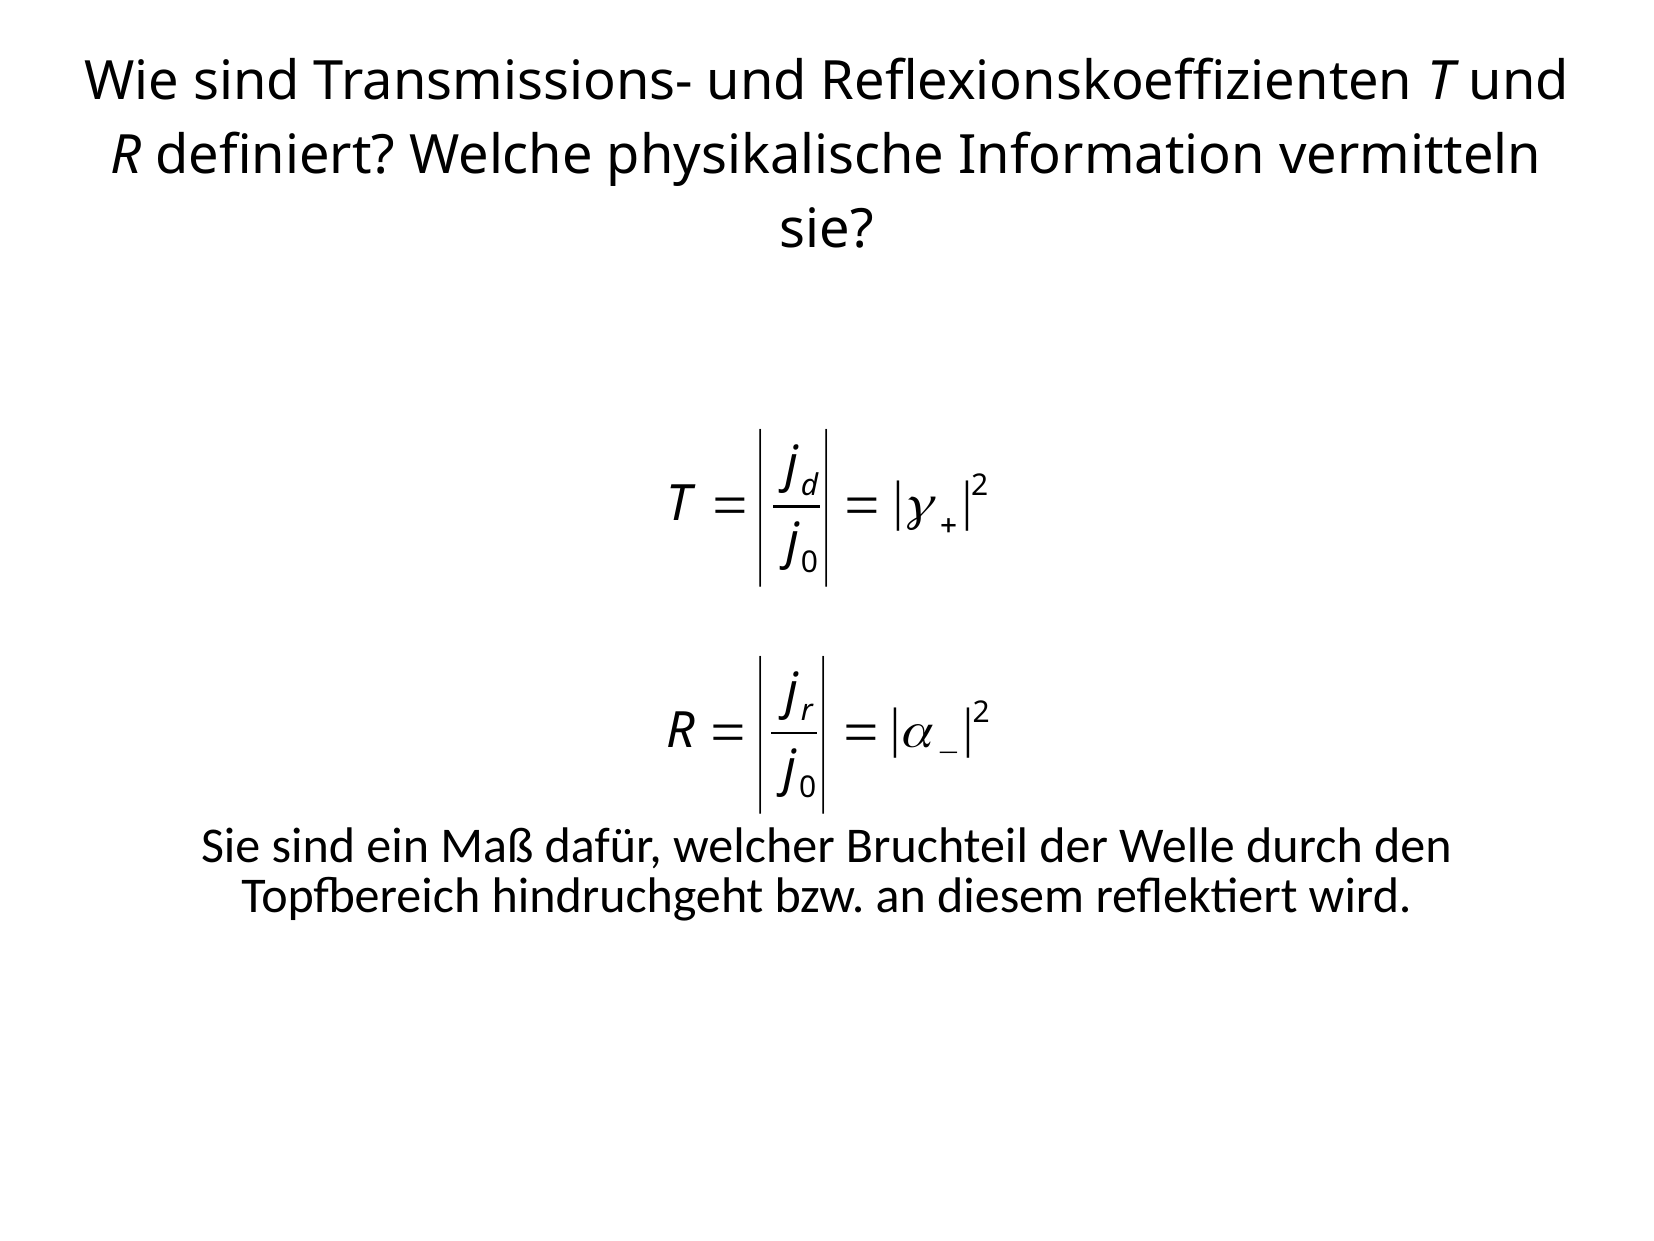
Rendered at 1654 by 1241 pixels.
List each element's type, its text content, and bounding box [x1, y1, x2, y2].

chart [660, 427, 994, 814]
title Wie sind Transmissions- und Reflexionskoeffizienten T und R definiert? Welche physikalische Information vermitteln sie? [82, 49, 1571, 257]
subtitle Sie sind ein Maß dafür, welcher Bruchteil der Welle durch den Topfbereich hindruchgeht bzw. an diesem reflektiert wird. [82, 290, 1571, 1010]
